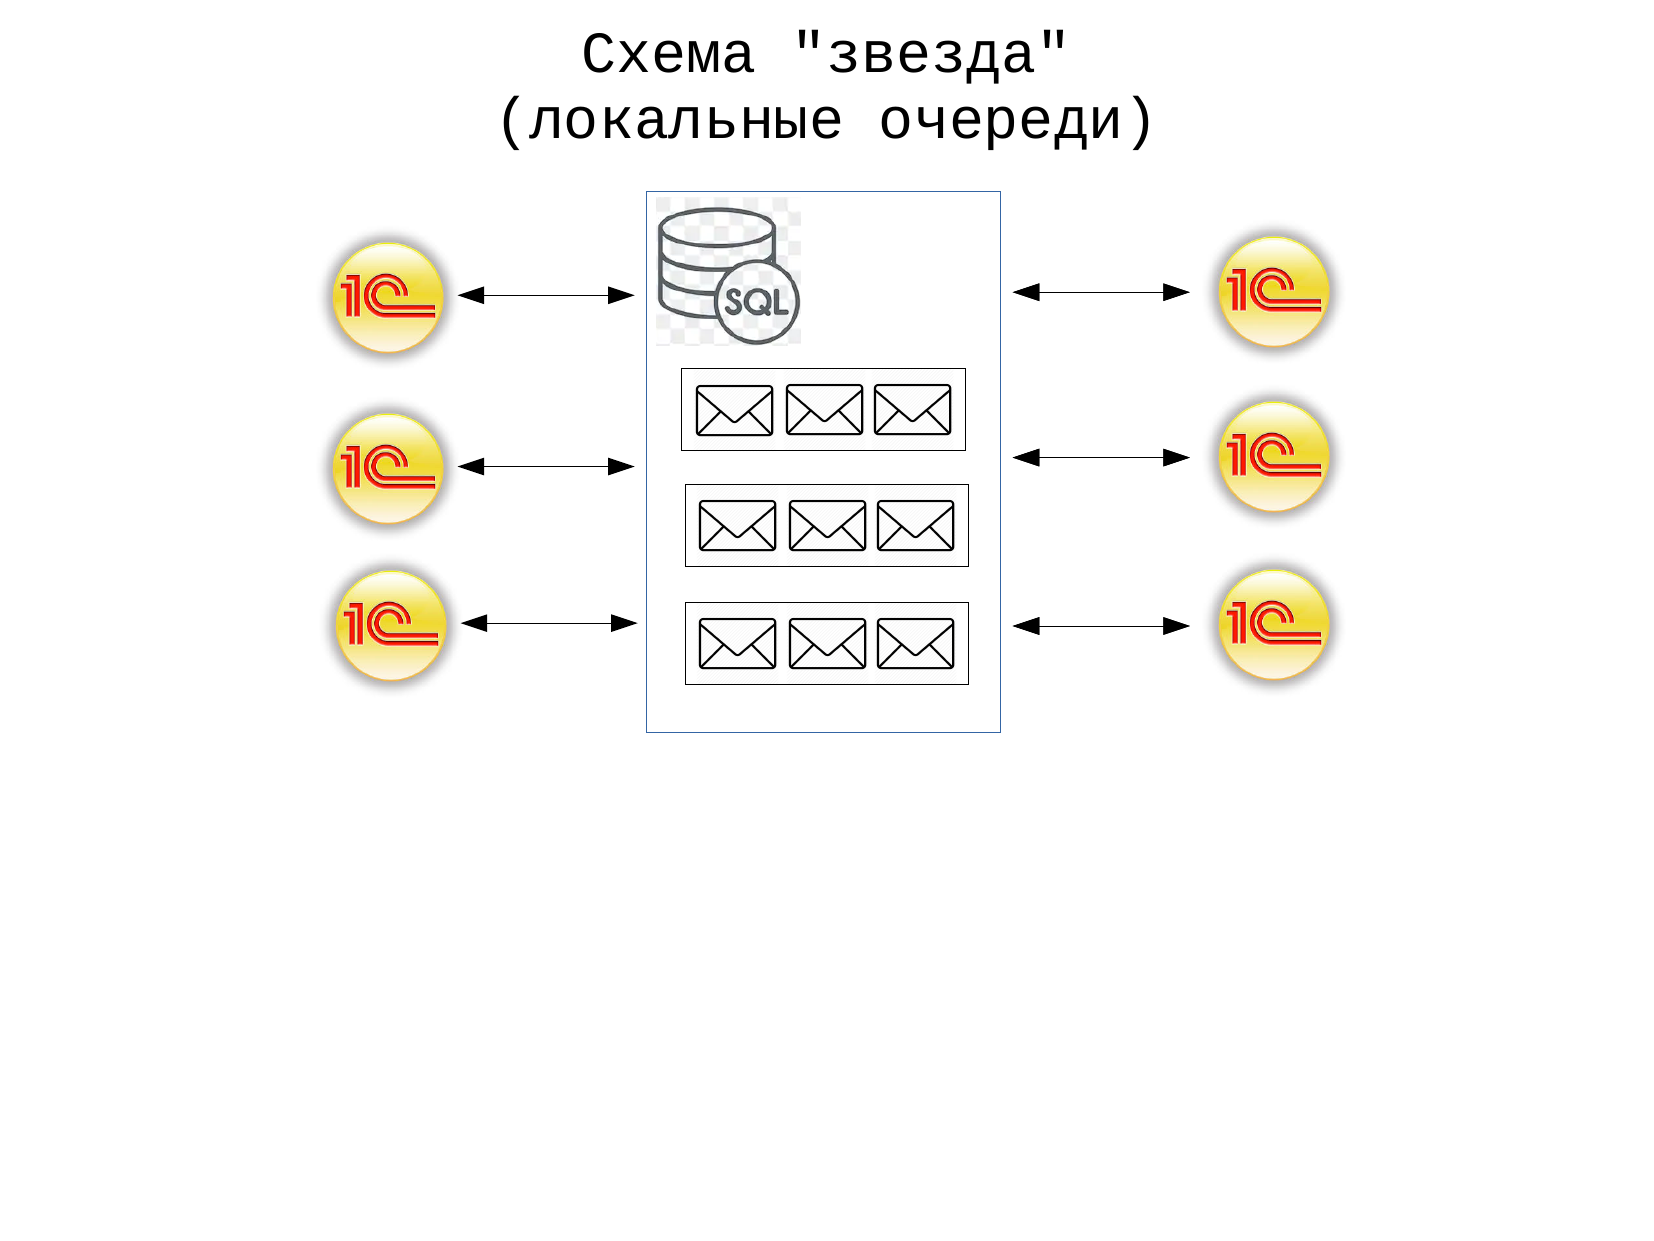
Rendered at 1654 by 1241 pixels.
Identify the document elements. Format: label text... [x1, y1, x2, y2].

picture [318, 552, 464, 698]
picture [1201, 218, 1347, 364]
text_box [646, 191, 1001, 733]
title Схема "звезда" (локальные очереди) [82, 23, 1571, 156]
picture [315, 224, 461, 370]
picture [315, 395, 461, 541]
picture [1201, 551, 1347, 697]
picture [1201, 383, 1347, 529]
